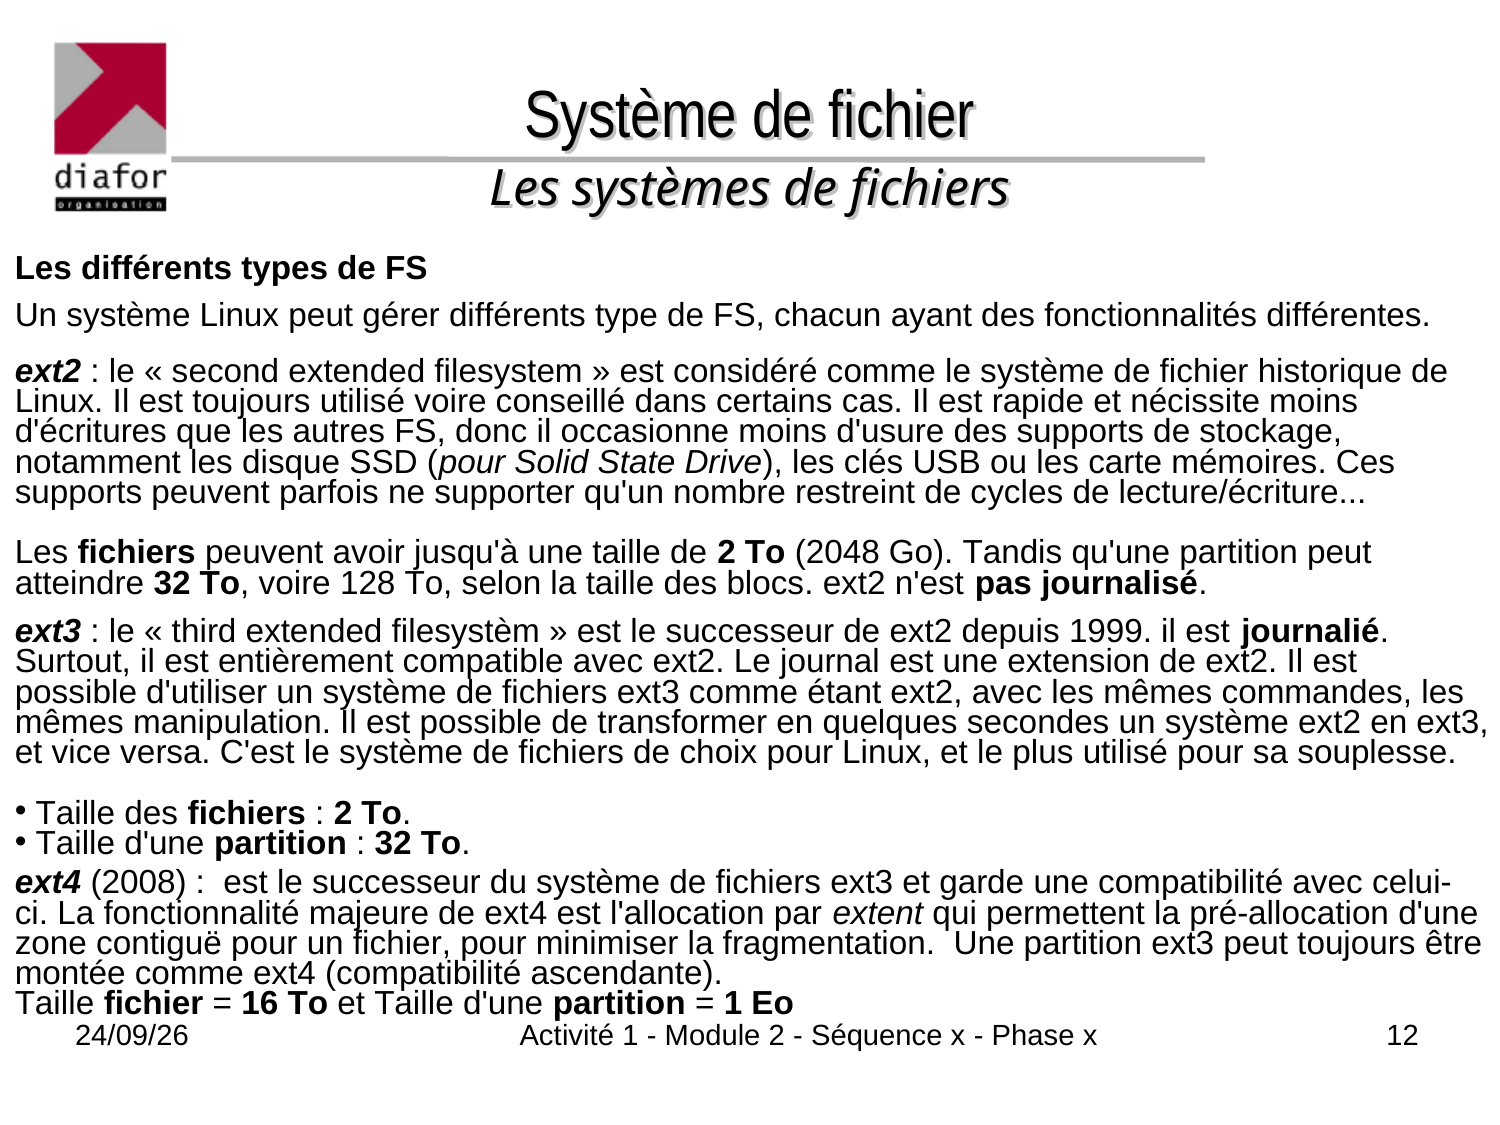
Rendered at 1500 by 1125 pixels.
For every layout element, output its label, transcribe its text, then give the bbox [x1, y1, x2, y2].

picture [53, 42, 168, 213]
text_box Un système Linux peut gérer différents type de FS, chacun ayant des fonctionnalités différentes. [0, 295, 1449, 341]
title Système de fichier Les systèmes de fichiers [75, 45, 1426, 250]
text_box ext2 : le « second extended filesystem » est considéré comme le système de fichier historique de Linux. Il est toujours utilisé voire conseillé dans certains cas. Il est rapide et nécissite moins d'écritures que les autres FS, donc il occasionne moins d'usure des supports de stockage, notamment les disque SSD (pour Solid State Drive), les clés USB ou les carte mémoires. Ces supports peuvent parfois ne supporter qu'un nombre restreint de cycles de lecture/écriture... Les fichiers peuvent avoir jusqu'à une taille de 2 To (2048 Go). Tandis qu'une partition peut atteindre 32 To, voire 128 To, selon la taille des blocs. ext2 n'est pas journalisé. [0, 350, 1466, 608]
text_box ext3 : le « third extended filesystèm » est le successeur de ext2 depuis 1999. il est journalié. Surtout, il est entièrement compatible avec ext2. Le journal est une extension de ext2. Il est possible d'utiliser un système de fichiers ext3 comme étant ext2, avec les mêmes commandes, les mêmes manipulation. Il est possible de transformer en quelques secondes un système ext2 en ext3, et vice versa. C'est le système de fichiers de choix pour Linux, et le plus utilisé pour sa souplesse. Taille des fichiers : 2 To. Taille d'une partition : 32 To. [0, 610, 1500, 862]
text_box ext4 (2008) : est le successeur du système de fichiers ext3 et garde une compatibilité avec celui-ci. La fonctionnalité majeure de ext4 est l'allocation par extent qui permettent la pré-allocation d'une zone contiguë pour un fichier, pour minimiser la fragmentation. Une partition ext3 peut toujours être montée comme ext4 (compatibilité ascendante). Taille fichier = 16 To et Taille d'une partition = 1 Eo [0, 862, 1500, 1029]
text_box Les différents types de FS [0, 248, 444, 294]
